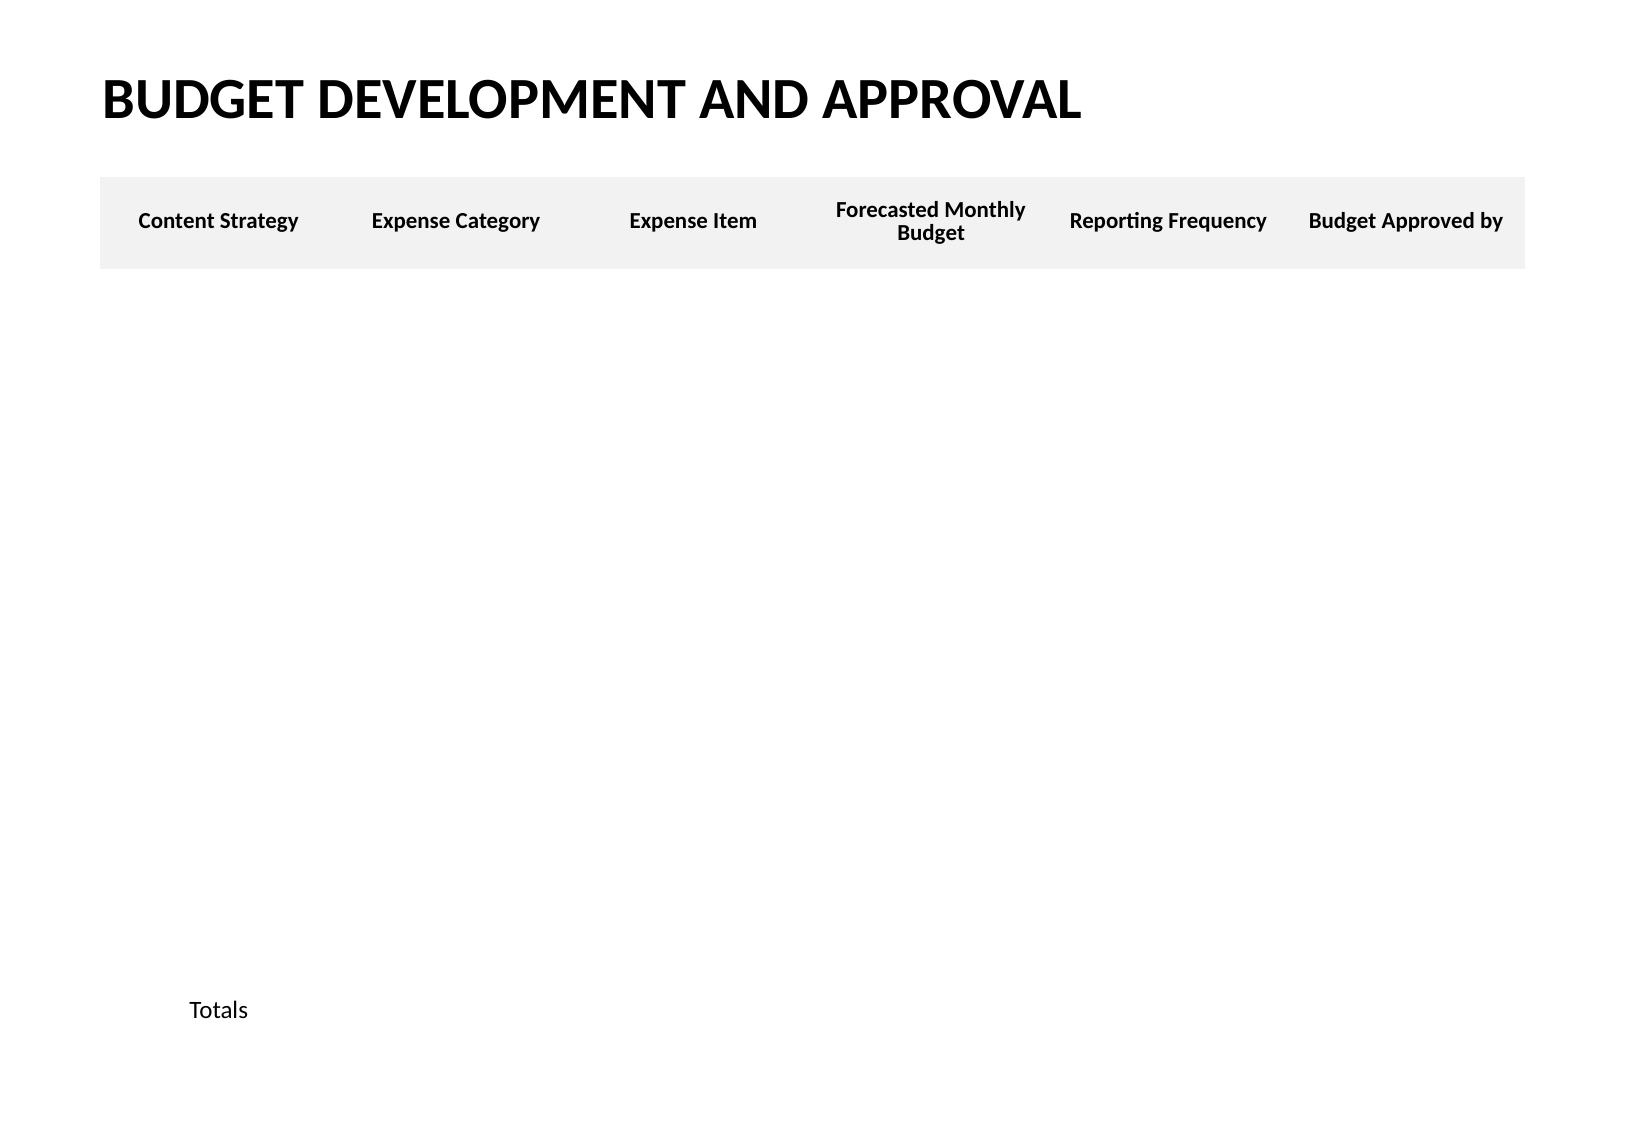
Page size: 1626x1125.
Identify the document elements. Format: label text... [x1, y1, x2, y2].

table_cell [575, 269, 812, 445]
table_cell [1287, 798, 1525, 975]
table_cell [100, 445, 337, 622]
table_cell [337, 622, 575, 798]
table_cell [1287, 445, 1525, 622]
table_cell [100, 798, 337, 975]
table_cell [1050, 975, 1287, 1050]
table_cell [337, 445, 575, 622]
table_cell [337, 975, 575, 1050]
table_cell [100, 269, 337, 445]
table_header Expense Item [575, 177, 812, 269]
table_cell [1050, 445, 1287, 622]
table_cell [1287, 622, 1525, 798]
table_cell [1287, 269, 1525, 445]
table_cell [1050, 622, 1287, 798]
table_header Budget Approved by [1287, 177, 1525, 269]
text_box BUDGET DEVELOPMENT AND APPROVAL [87, 52, 1440, 138]
table_cell [812, 975, 1050, 1050]
table_header Expense Category [337, 177, 575, 269]
table_header Forecasted Monthly Budget [812, 177, 1050, 269]
table_cell [575, 975, 812, 1050]
table_cell [337, 798, 575, 975]
table_cell [812, 269, 1050, 445]
table_cell [812, 798, 1050, 975]
table_cell [1287, 975, 1525, 1050]
table_cell [575, 622, 812, 798]
table_cell [812, 445, 1050, 622]
table_cell [575, 798, 812, 975]
table_cell [812, 622, 1050, 798]
table_cell Totals [100, 975, 337, 1050]
table_cell [337, 269, 575, 445]
table_cell [575, 445, 812, 622]
table_header Reporting Frequency [1050, 177, 1287, 269]
table_cell [100, 622, 337, 798]
table_cell [1050, 798, 1287, 975]
table_cell [1050, 269, 1287, 445]
table_header Content Strategy [100, 177, 337, 269]
